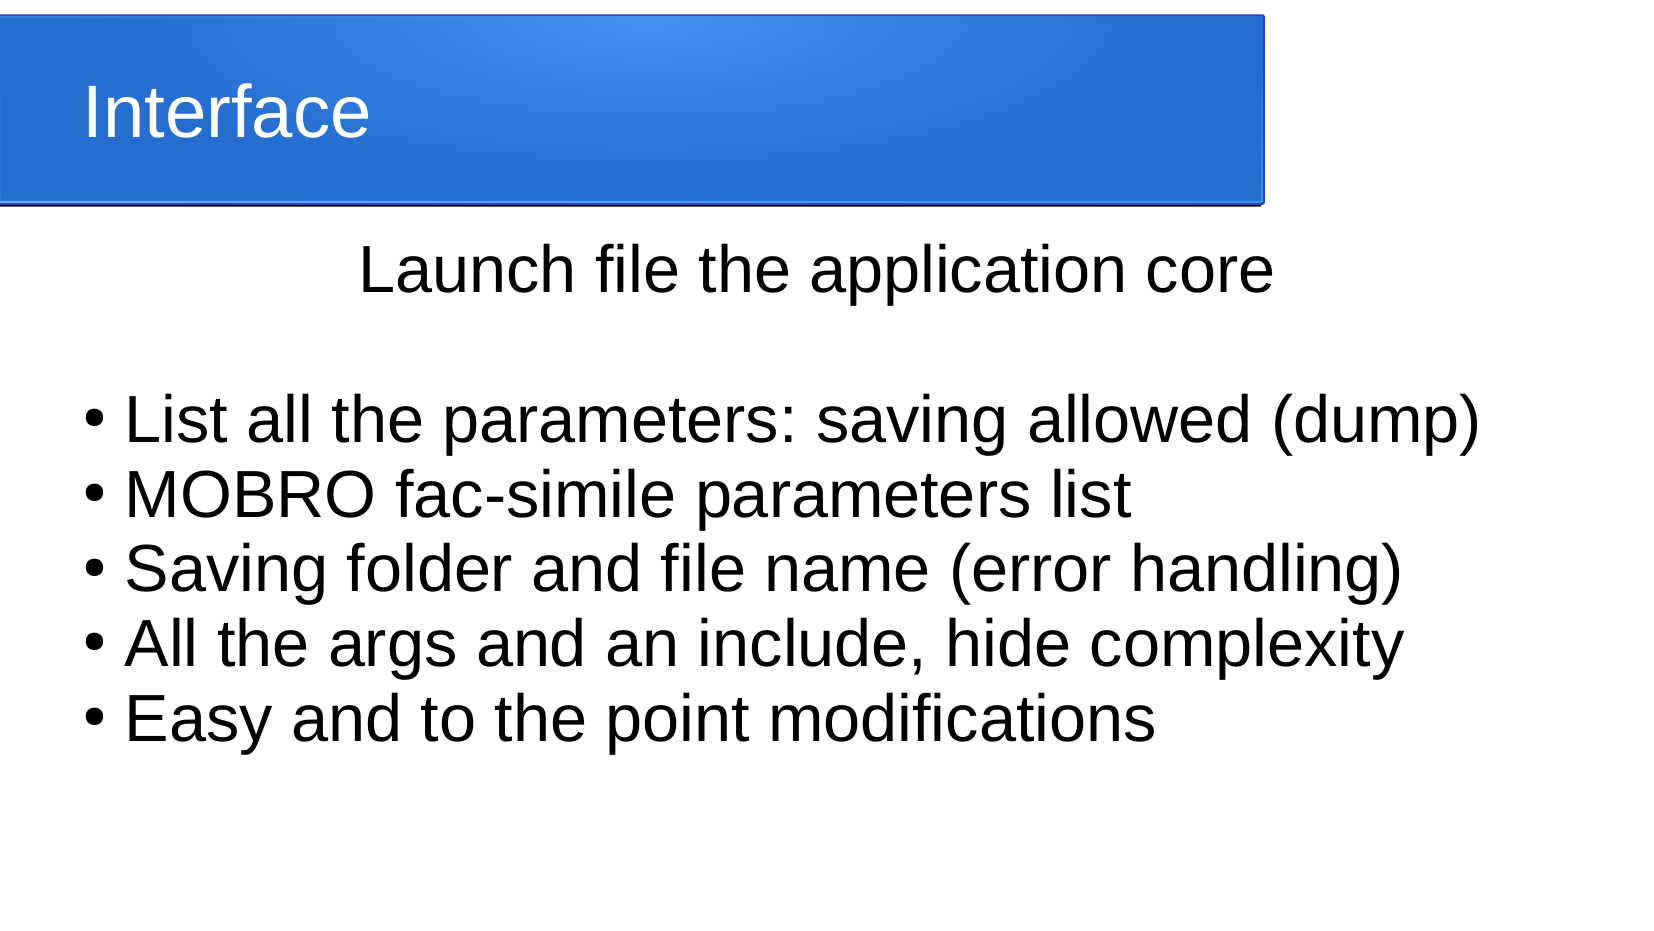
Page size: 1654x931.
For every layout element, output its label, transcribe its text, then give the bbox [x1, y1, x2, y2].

subtitle Launch file the application core List all the parameters: saving allowed (dump) MOBRO fac-simile parameters list Saving folder and file name (error handling) All the args and an include, hide complexity Easy and to the point modifications [82, 224, 1571, 764]
title Interface [82, 35, 1235, 189]
